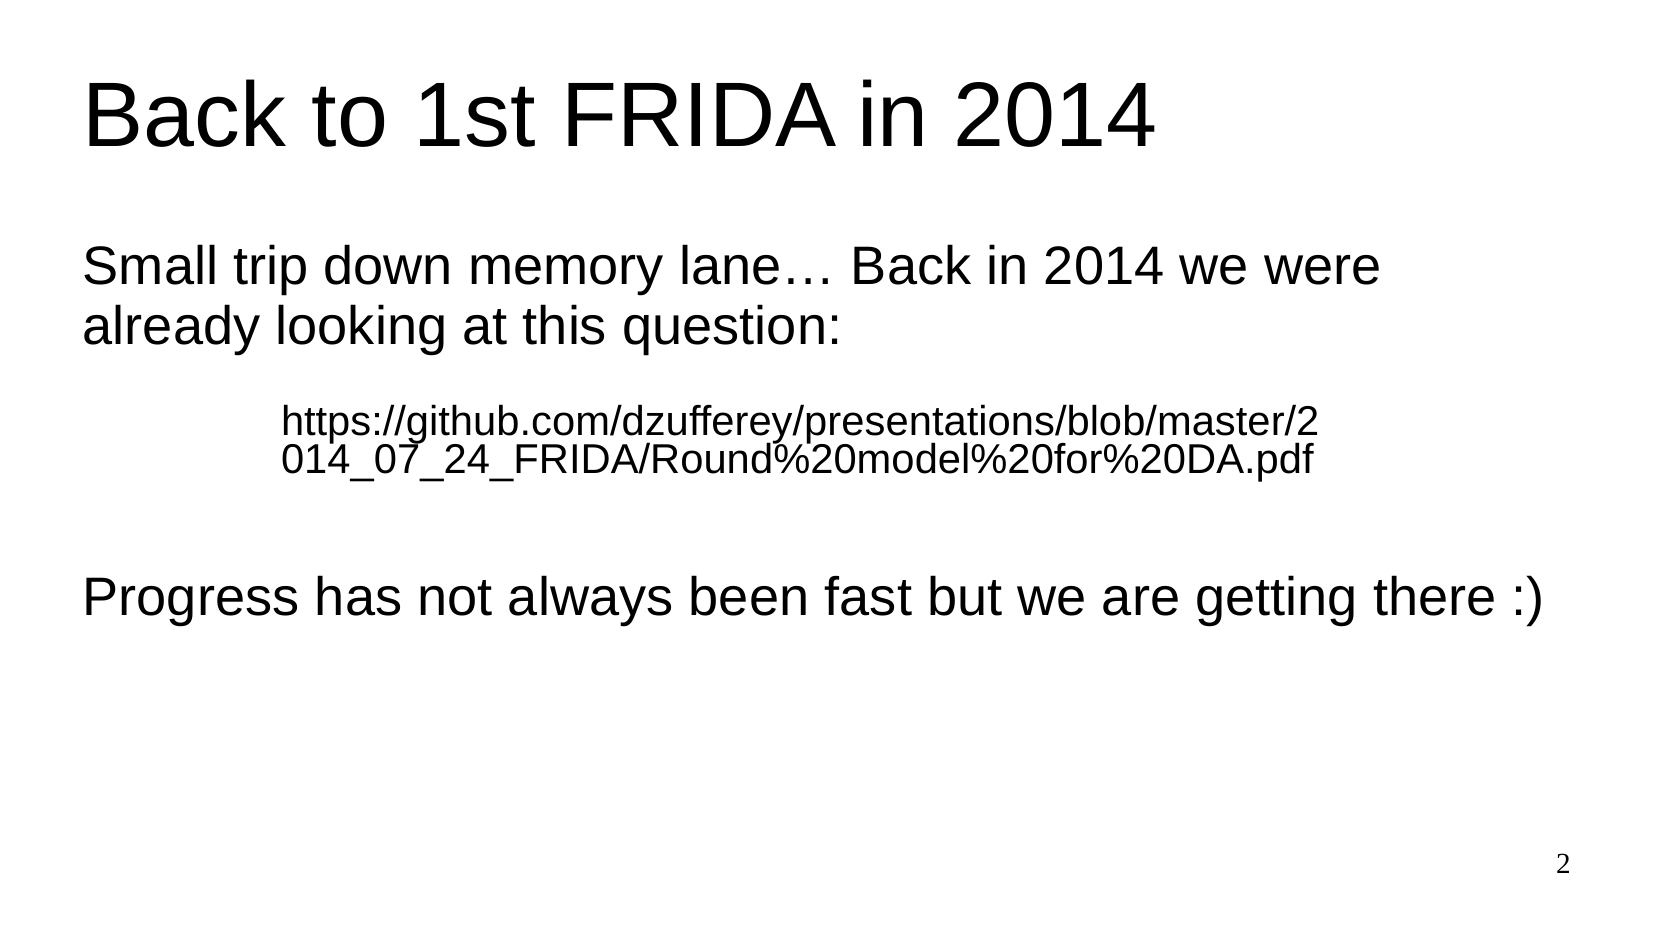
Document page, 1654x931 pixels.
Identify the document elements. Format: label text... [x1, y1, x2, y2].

title Back to 1st FRIDA in 2014 [82, 37, 1571, 193]
text_box https://github.com/dzufferey/presentations/blob/master/2014_07_24_FRIDA/Round%20model%20for%20DA.pdf [266, 390, 1347, 452]
list Small trip down memory lane… Back in 2014 we were already looking at this question: Progress has not always been fast but we are getting there :) [82, 235, 1571, 775]
